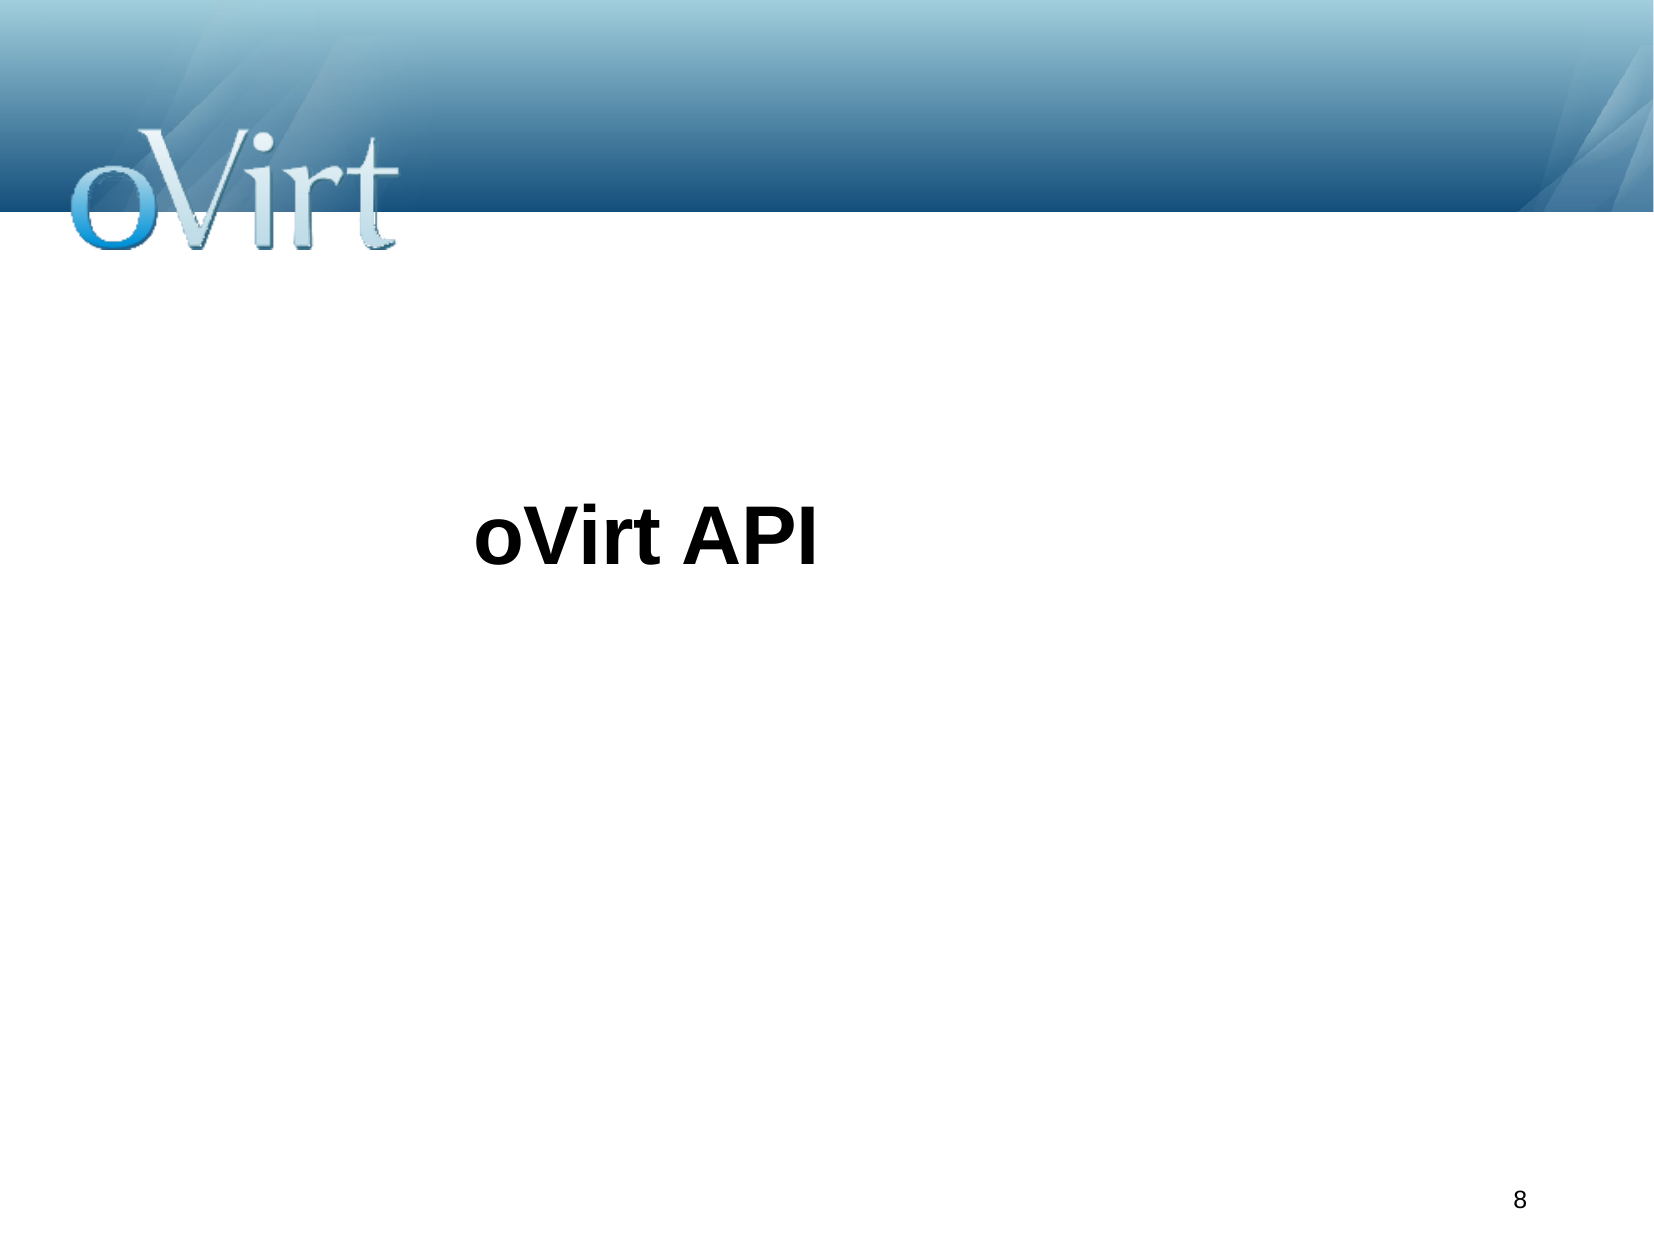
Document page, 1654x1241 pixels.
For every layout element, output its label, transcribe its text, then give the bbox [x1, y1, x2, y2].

picture [0, 0, 1654, 250]
title oVirt API [473, 432, 1654, 640]
